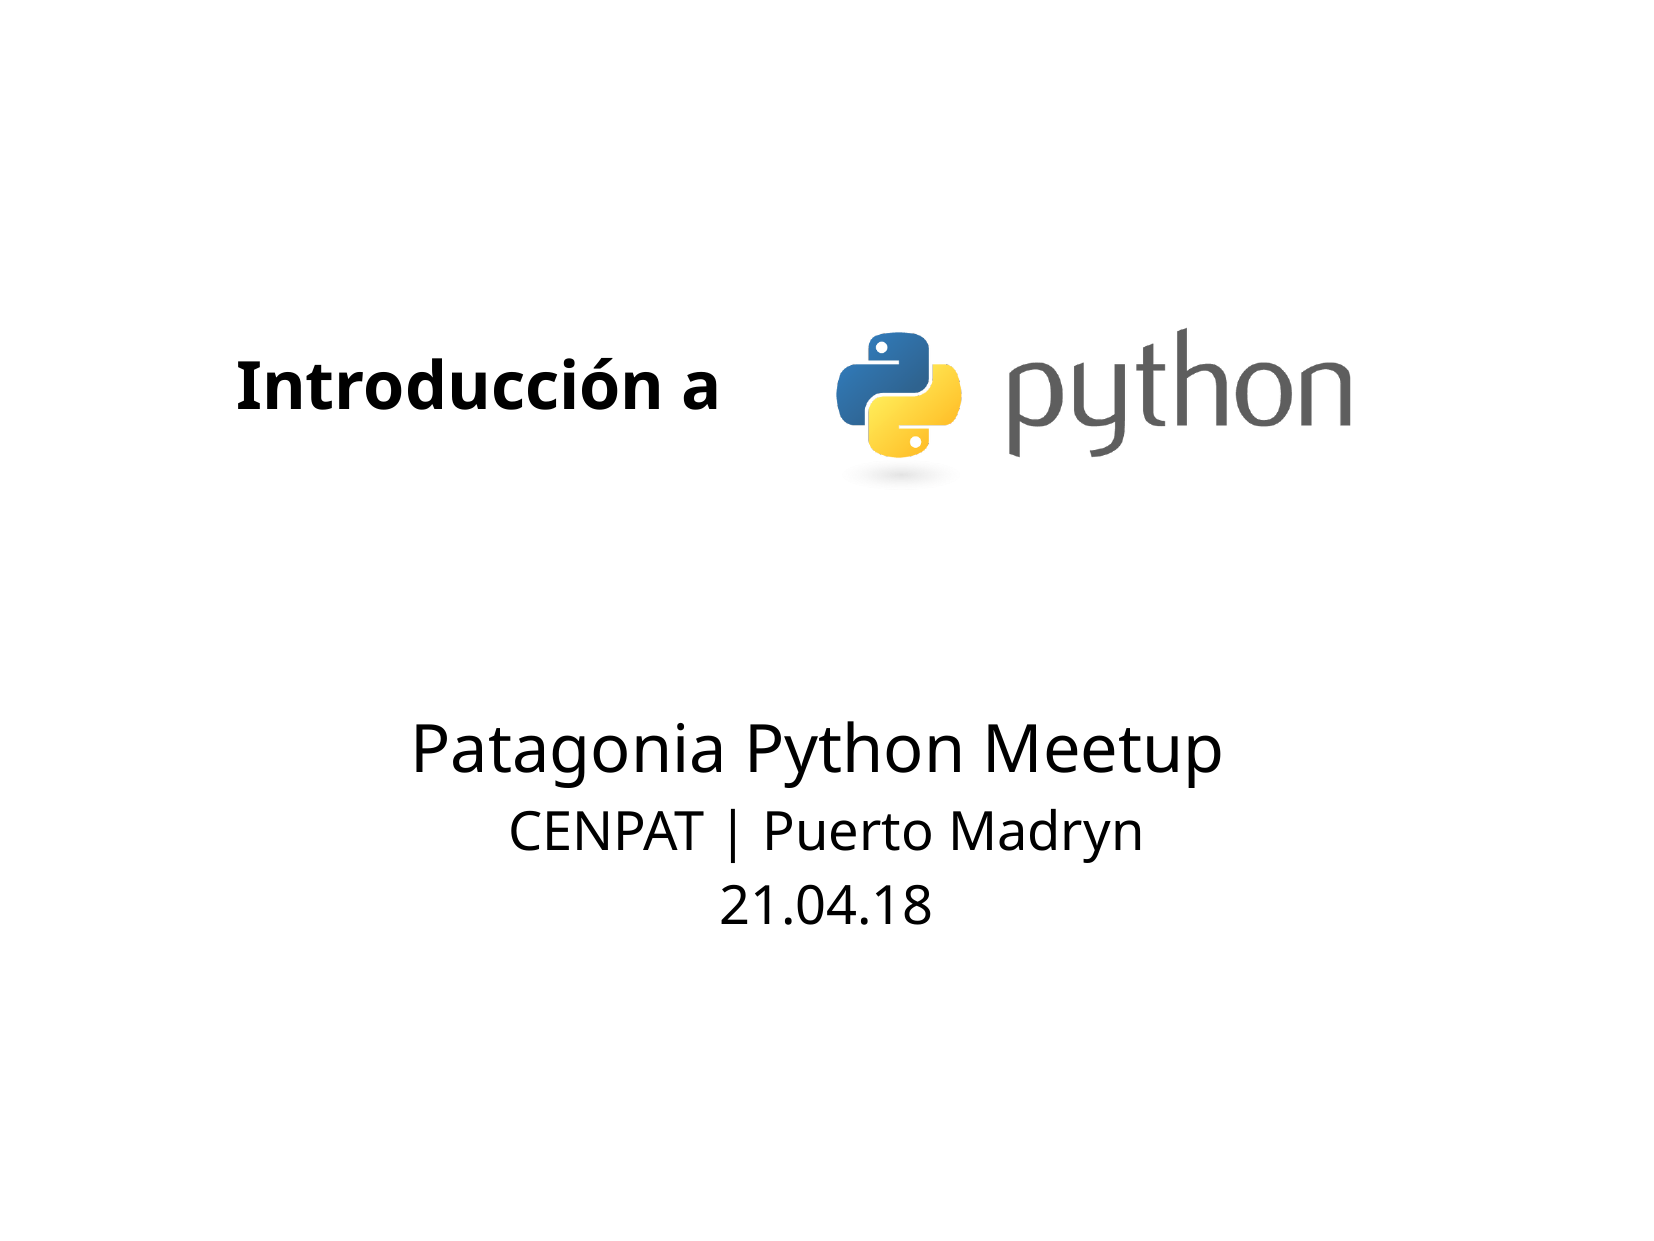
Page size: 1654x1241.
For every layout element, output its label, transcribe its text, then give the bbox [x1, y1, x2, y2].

subtitle Introducción a Patagonia Python Meetup CENPAT | Puerto Madryn 21.04.18 [236, 159, 1418, 1120]
picture [771, 295, 1418, 524]
